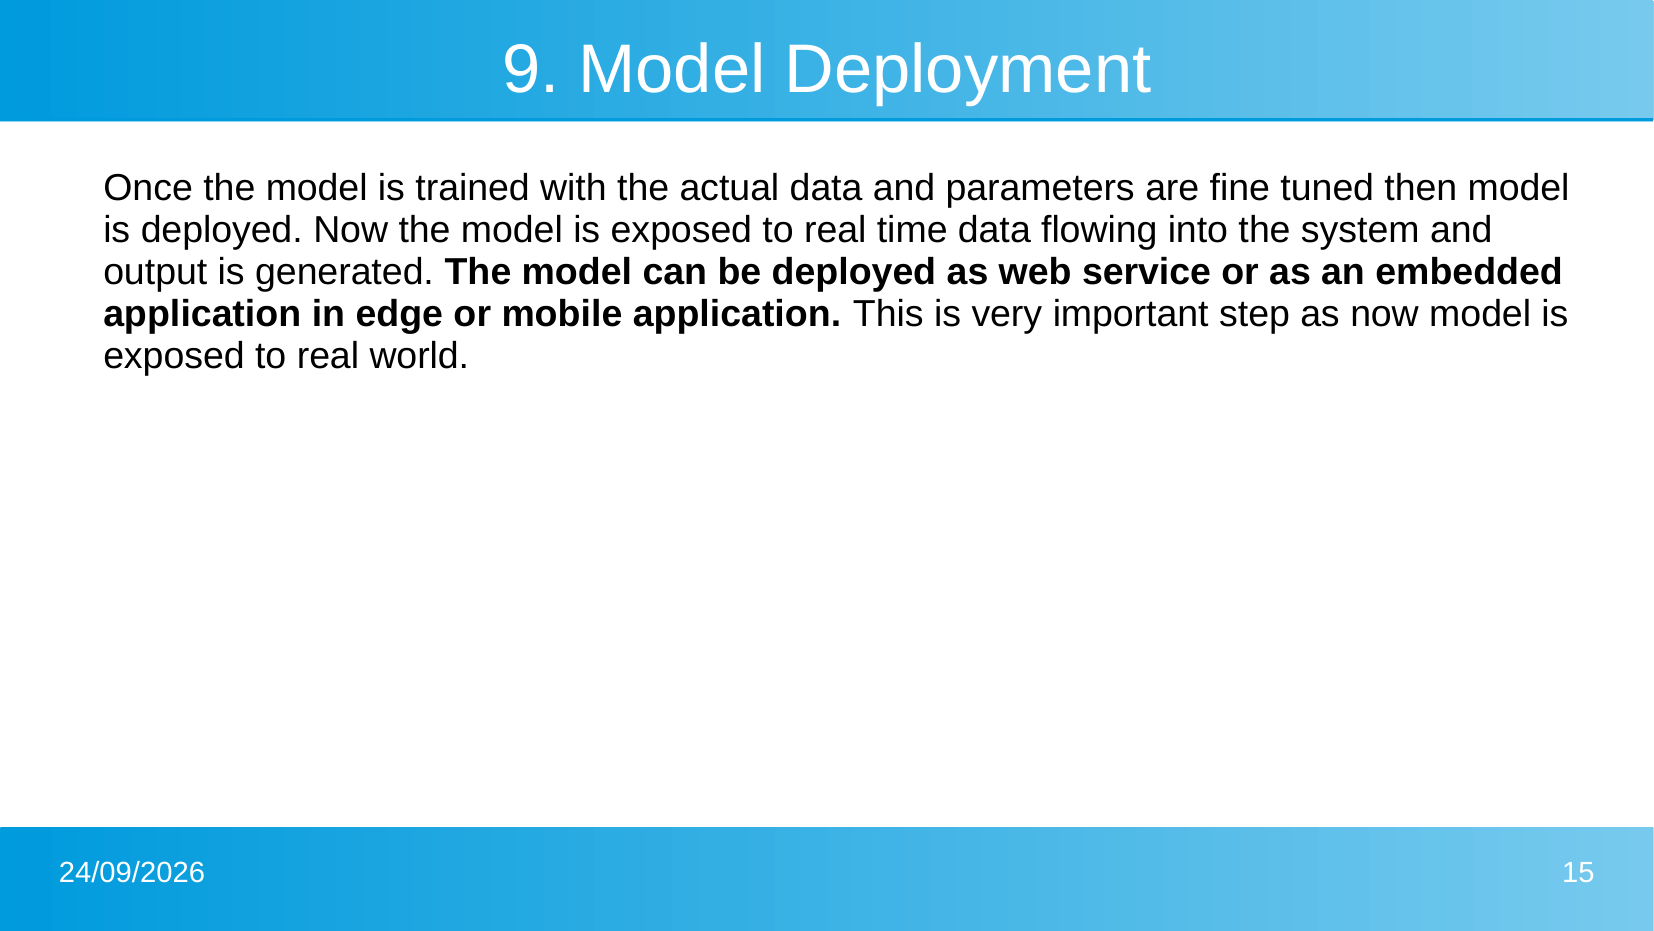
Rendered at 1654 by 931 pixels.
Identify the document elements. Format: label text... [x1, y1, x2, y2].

title 9. Model Deployment [59, 29, 1595, 108]
text_box Once the model is trained with the actual data and parameters are fine tuned then model is deployed. Now the model is exposed to real time data flowing into the system and output is generated. The model can be deployed as web service or as an embedded application in edge or mobile application. This is very important step as now model is exposed to real world. [88, 159, 1595, 384]
